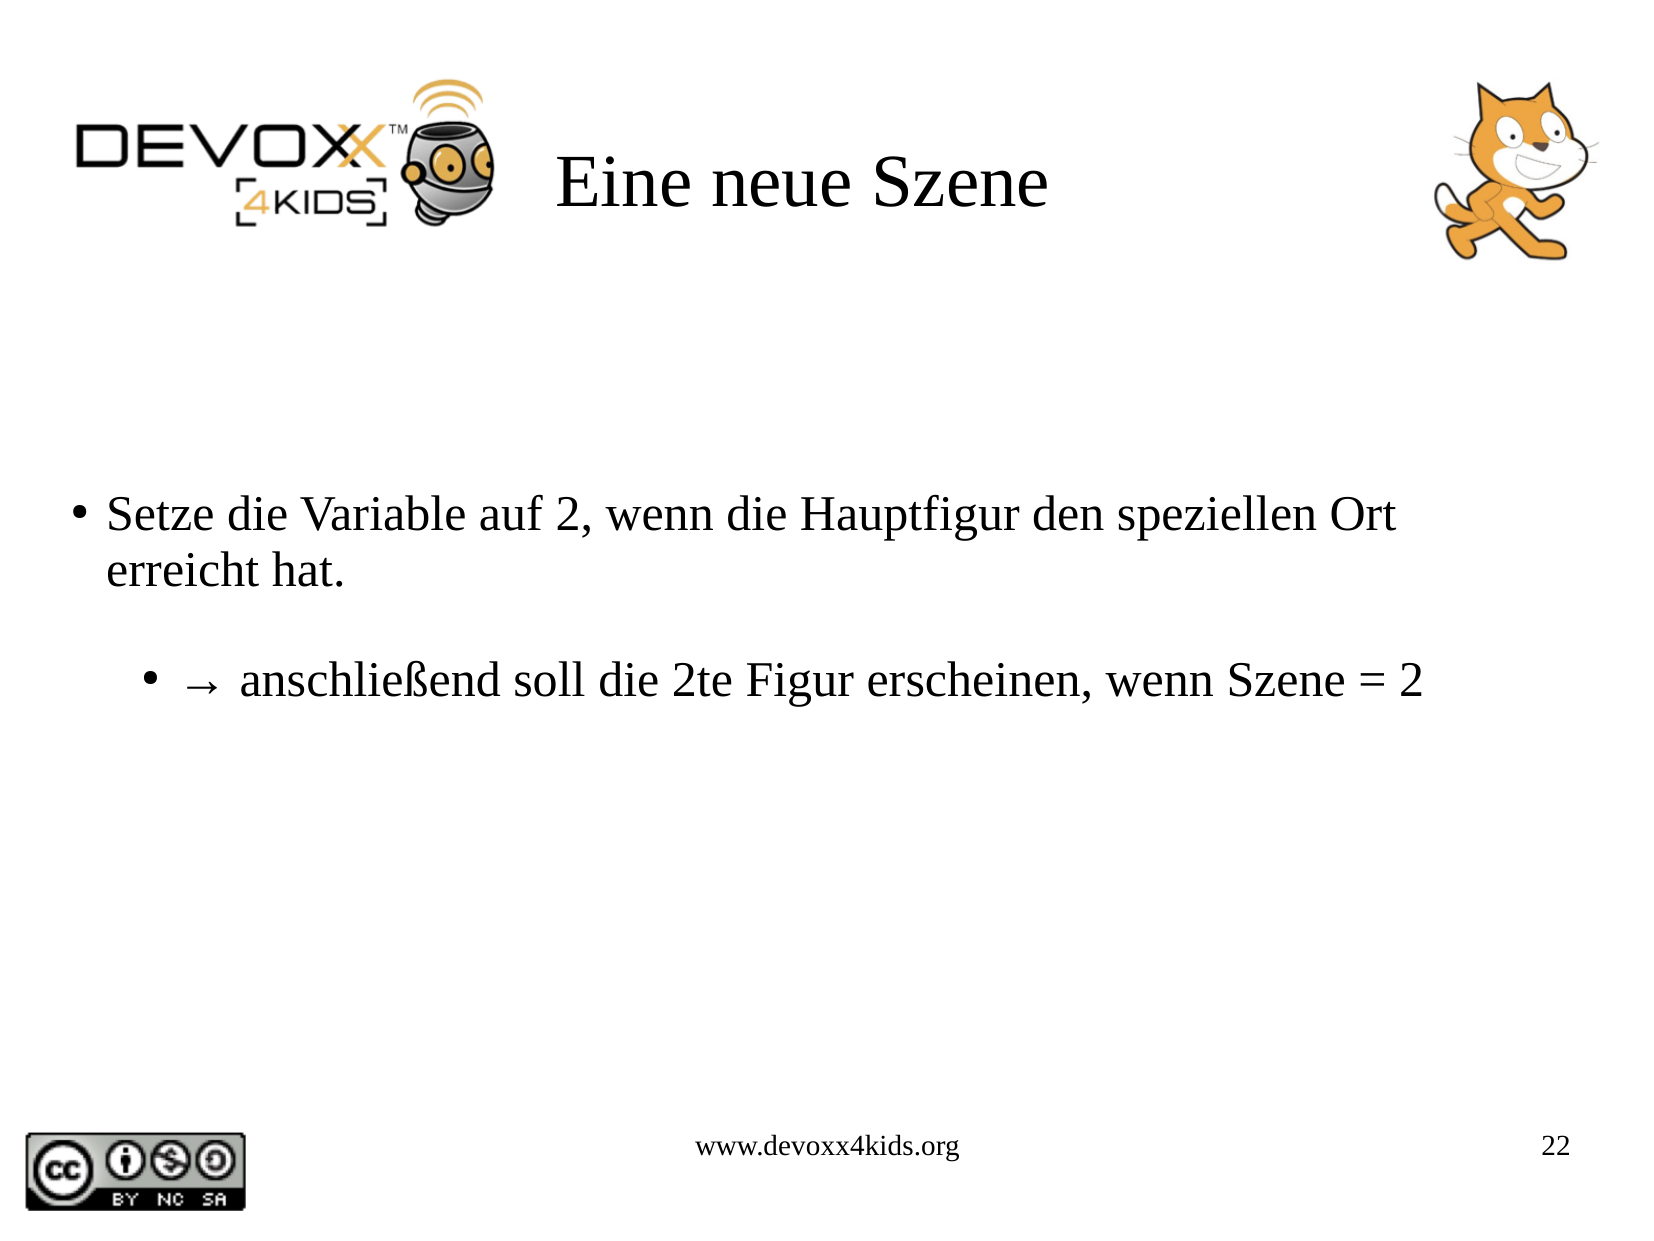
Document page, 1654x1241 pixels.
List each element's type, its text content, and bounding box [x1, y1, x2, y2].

subtitle Setze die Variable auf 2, wenn die Hauptfigur den speziellen Ort erreicht hat. → anschließend soll die 2te Figur erscheinen, wenn Szene = 2 [70, 283, 1559, 910]
picture [14, 1121, 249, 1212]
picture [35, 58, 511, 255]
picture [1431, 54, 1607, 272]
title Eine neue Szene [555, 78, 1347, 283]
